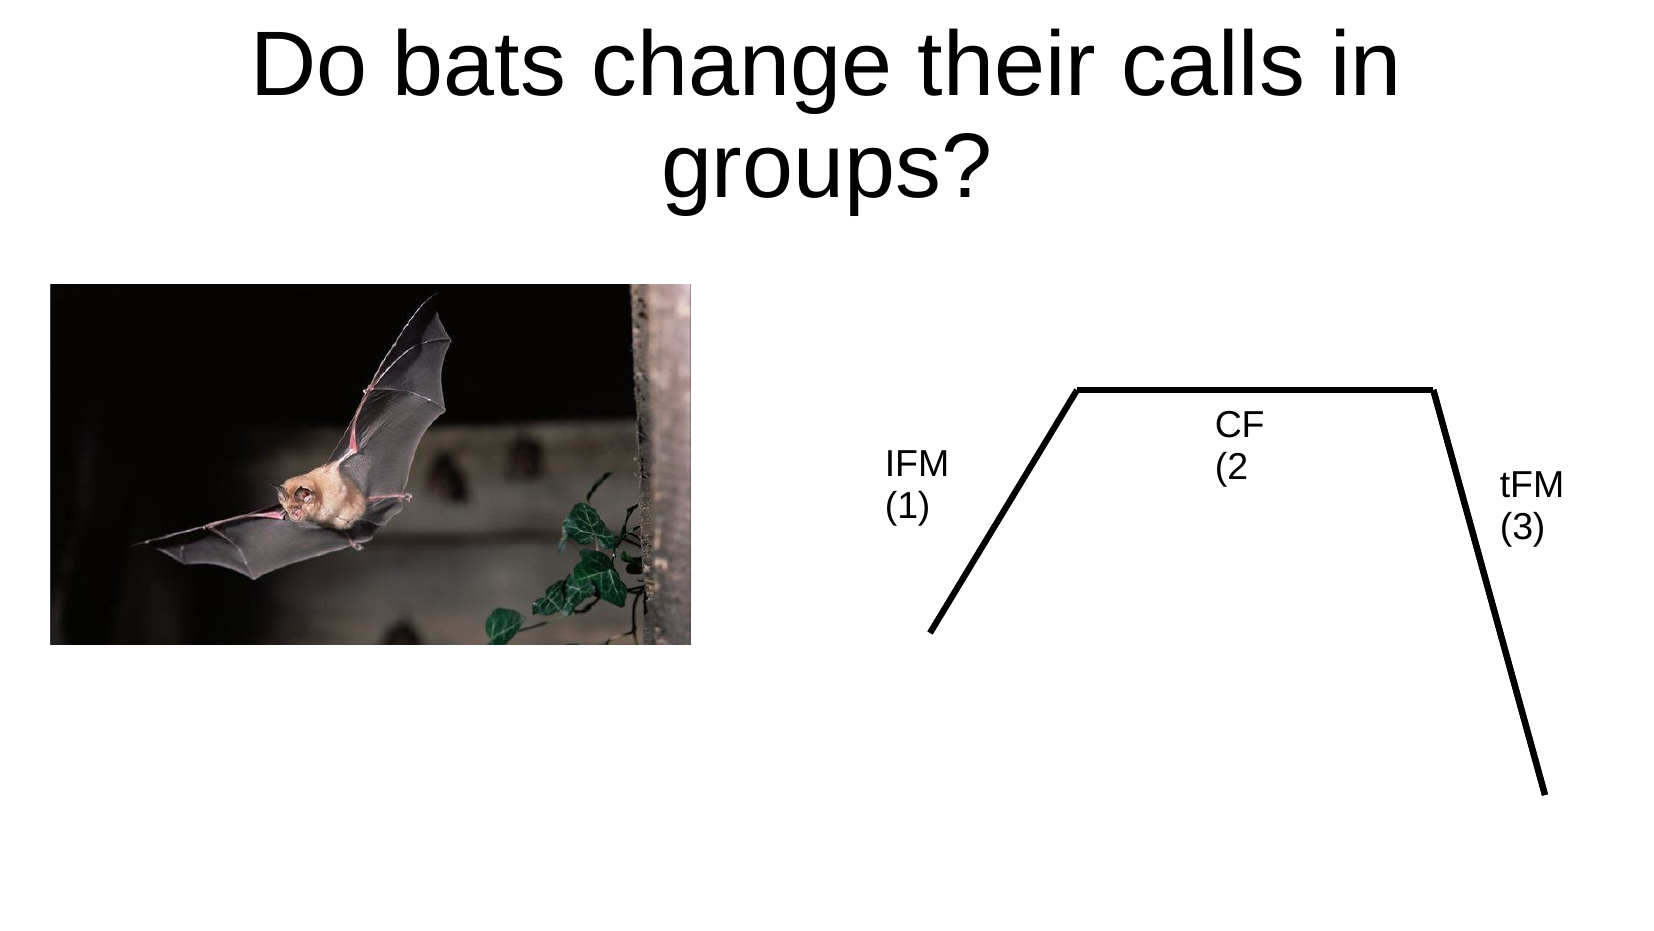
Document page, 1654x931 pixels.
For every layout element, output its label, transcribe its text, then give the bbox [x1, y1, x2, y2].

picture [50, 284, 691, 646]
text_box tFM (3) [1485, 456, 1606, 556]
title Do bats change their calls in groups? [82, 12, 1571, 218]
text_box IFM (1) [870, 435, 991, 534]
text_box CF (2 [1200, 396, 1321, 496]
